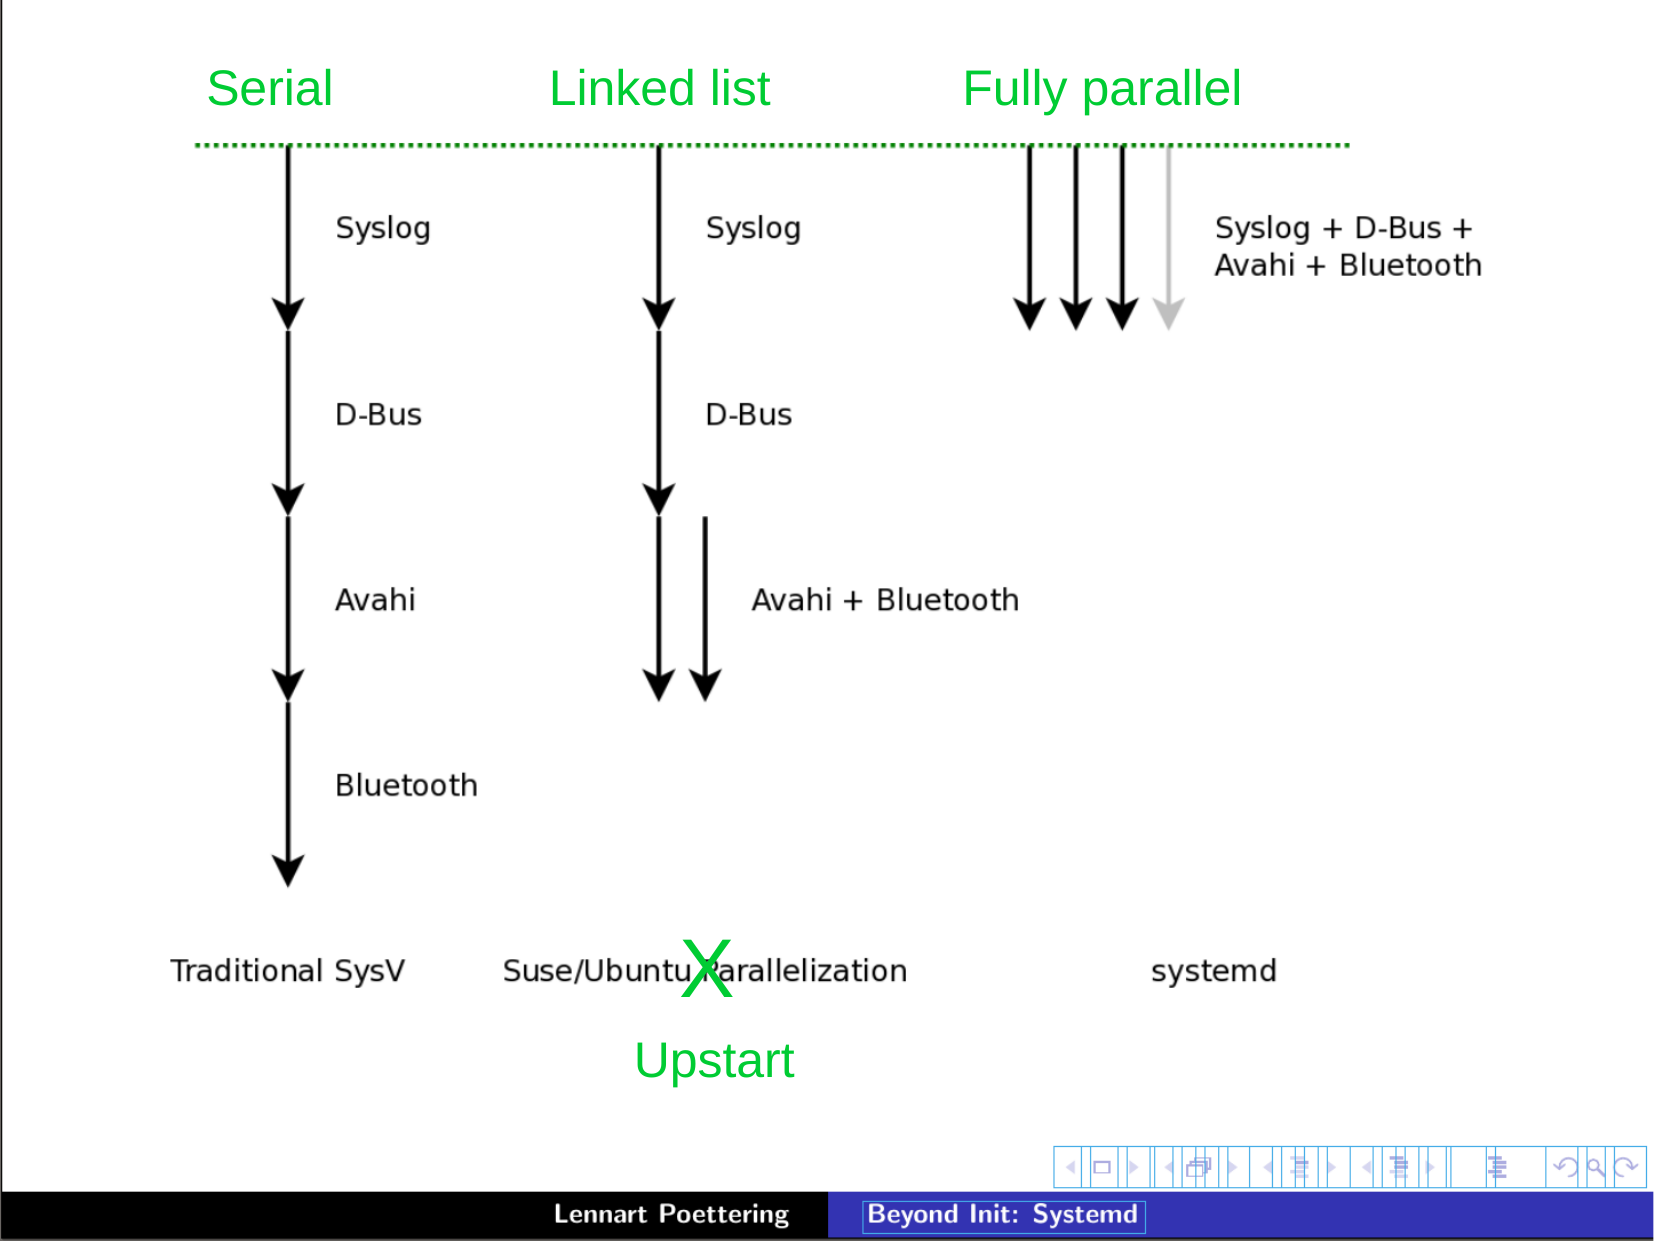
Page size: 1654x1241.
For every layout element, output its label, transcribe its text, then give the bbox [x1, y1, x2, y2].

text_box Fully parallel [947, 52, 1258, 124]
text_box X [664, 915, 751, 1023]
picture [0, 0, 1654, 1241]
text_box Upstart [619, 1024, 811, 1096]
text_box Serial [191, 52, 349, 124]
text_box Linked list [534, 52, 786, 124]
